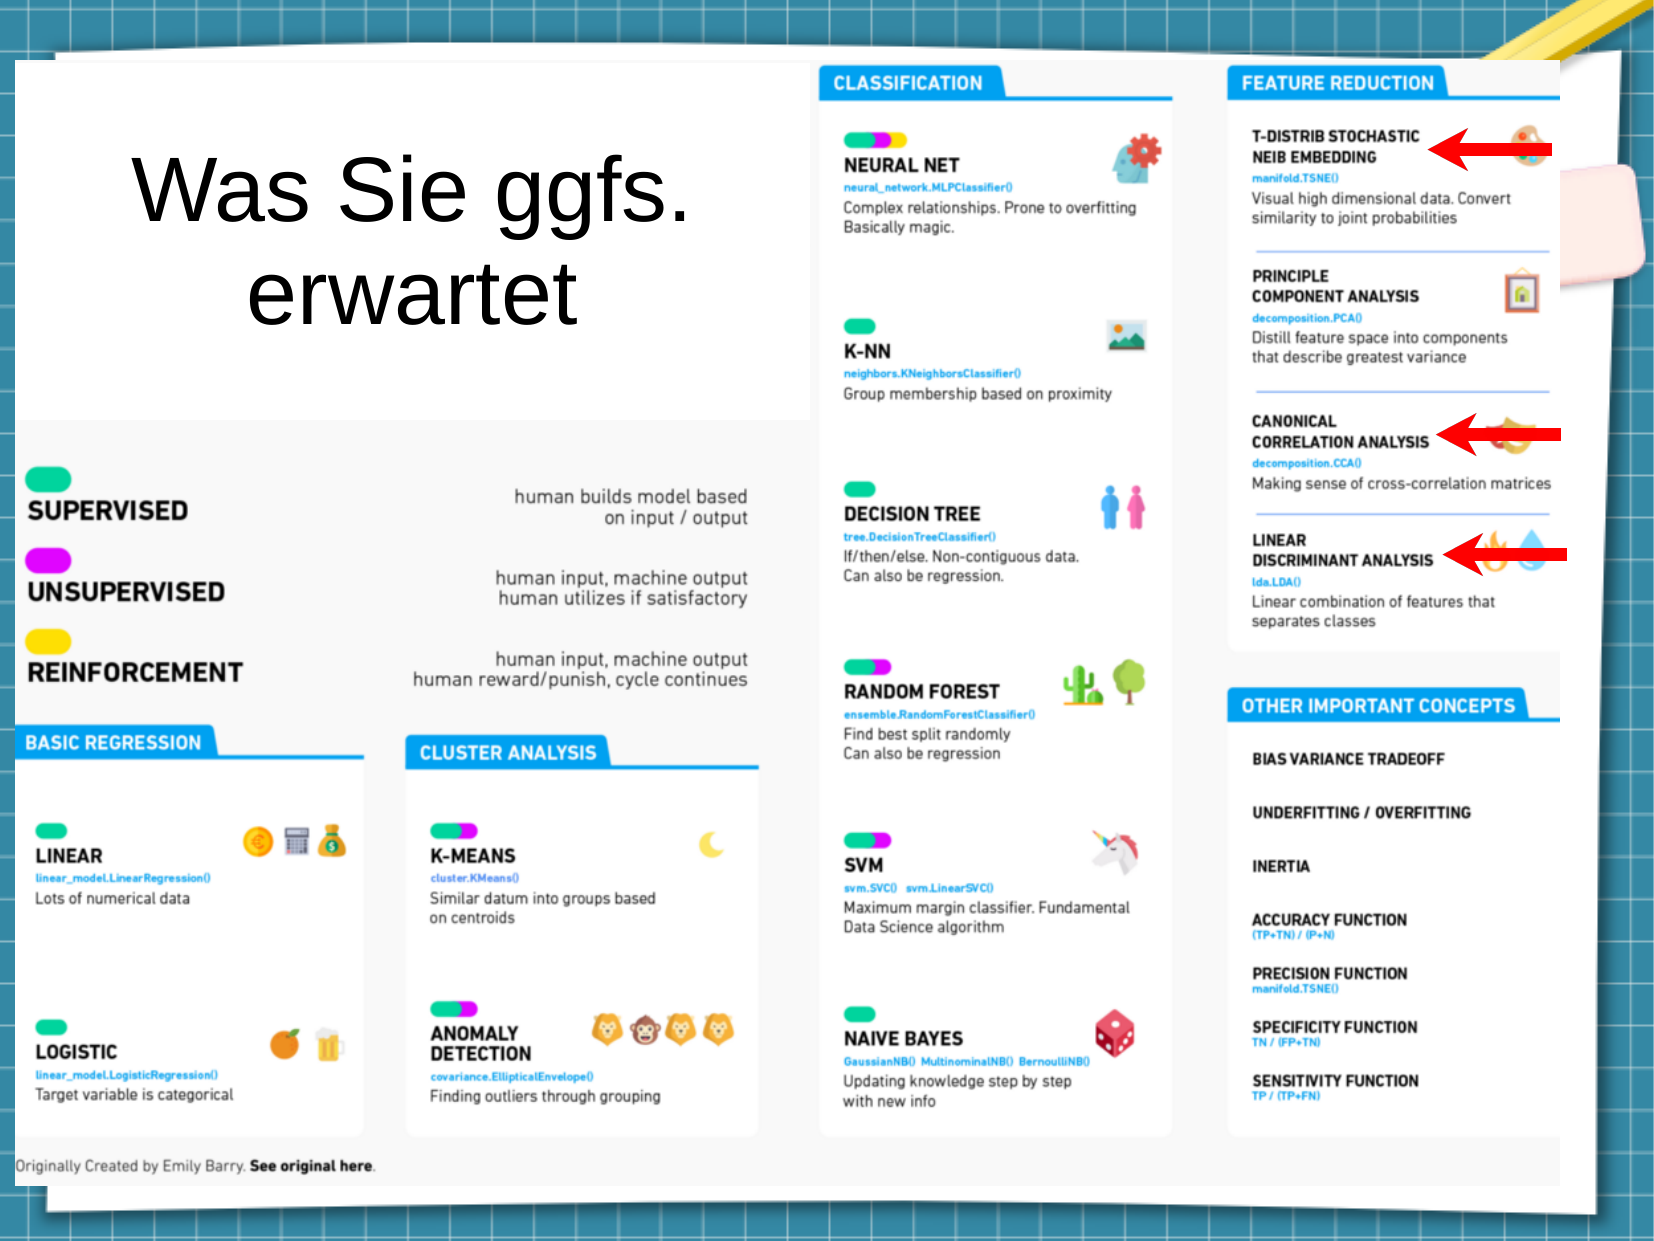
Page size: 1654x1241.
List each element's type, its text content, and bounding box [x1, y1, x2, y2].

picture [0, 0, 1654, 1241]
title Was Sie ggfs. erwartet [15, 62, 811, 421]
